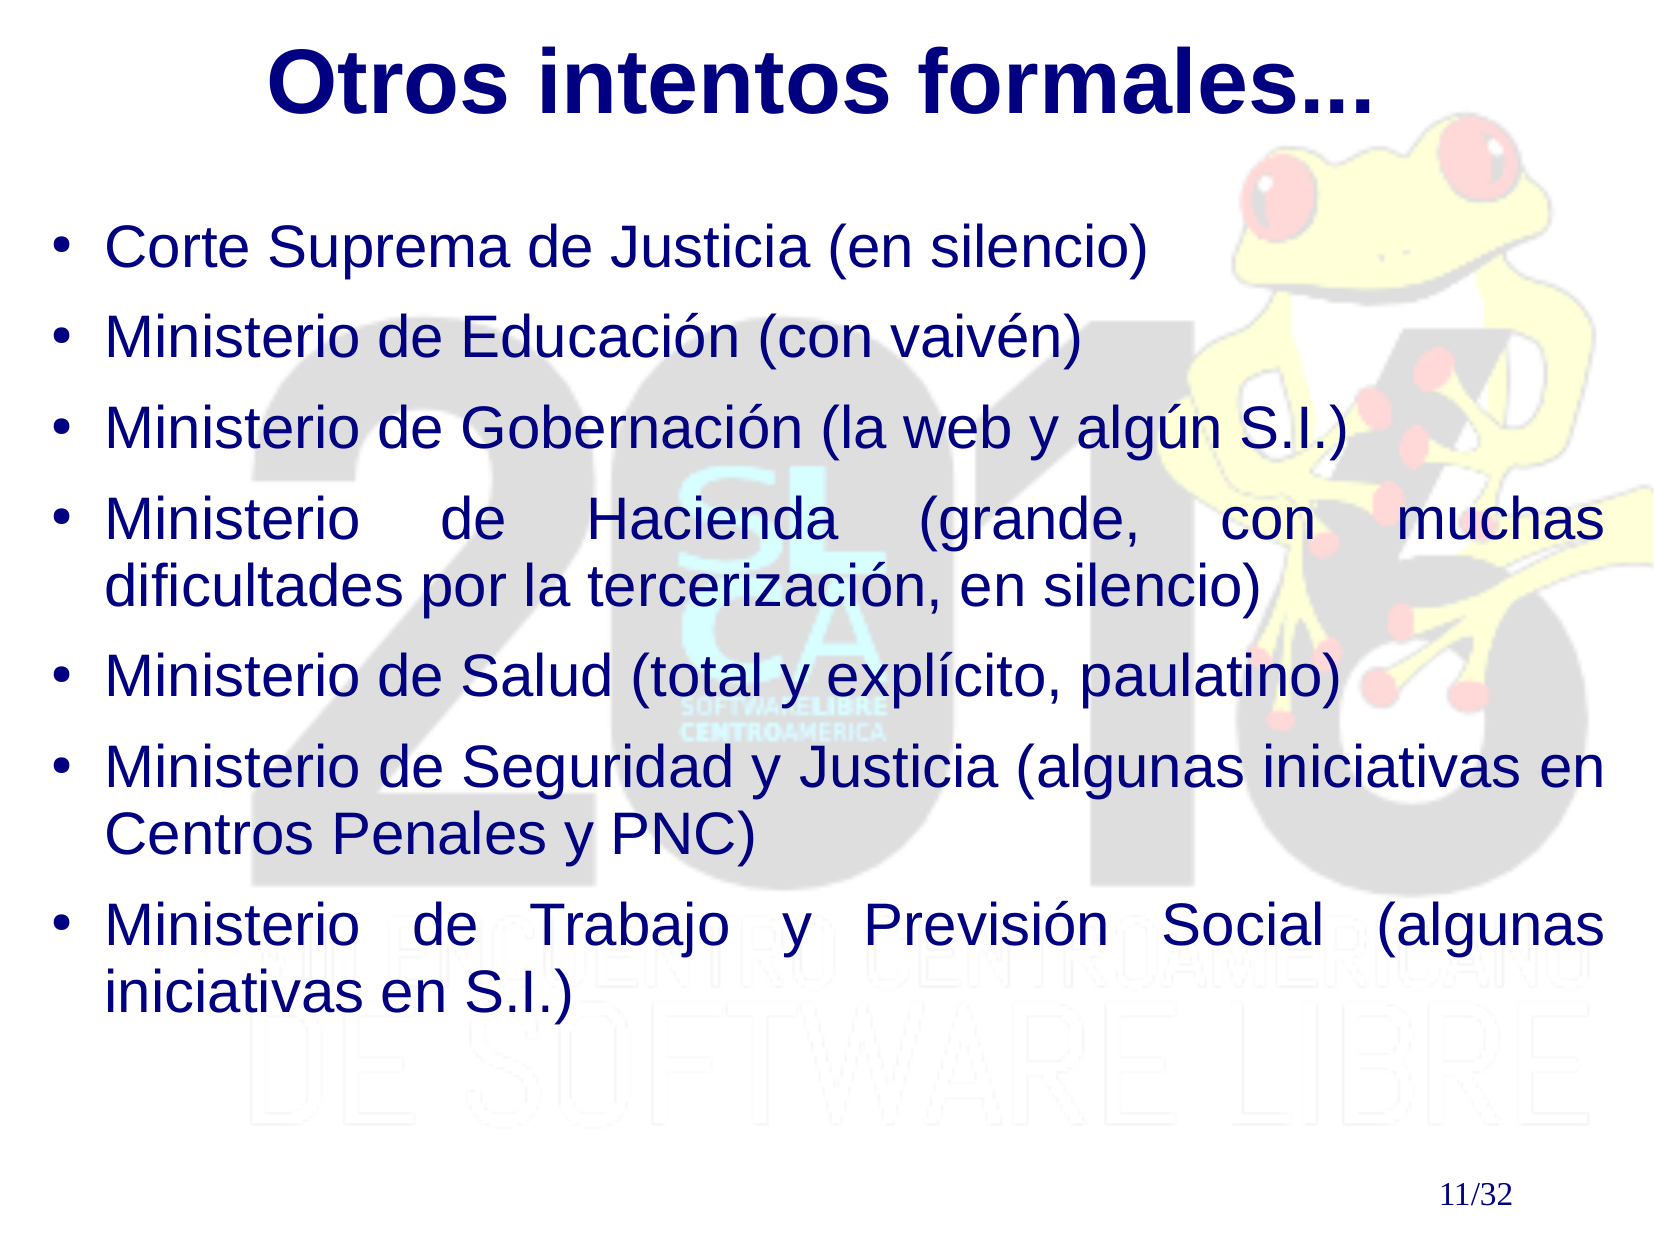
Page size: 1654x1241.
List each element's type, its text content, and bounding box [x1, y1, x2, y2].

title Otros intentos formales... [77, 30, 1566, 134]
list Corte Suprema de Justicia (en silencio) Ministerio de Educación (con vaivén) Ministerio de Gobernación (la web y algún S.I.) Ministerio de Hacienda (grande, con muchas dificultades por la tercerización, en silencio) Ministerio de Salud (total y explícito, paulatino) Ministerio de Seguridad y Justicia (algunas iniciativas en Centros Penales y PNC) Ministerio de Trabajo y Previsión Social (algunas iniciativas en S.I.) [48, 213, 1607, 1028]
text_box <número>/32 [1186, 1175, 1514, 1240]
